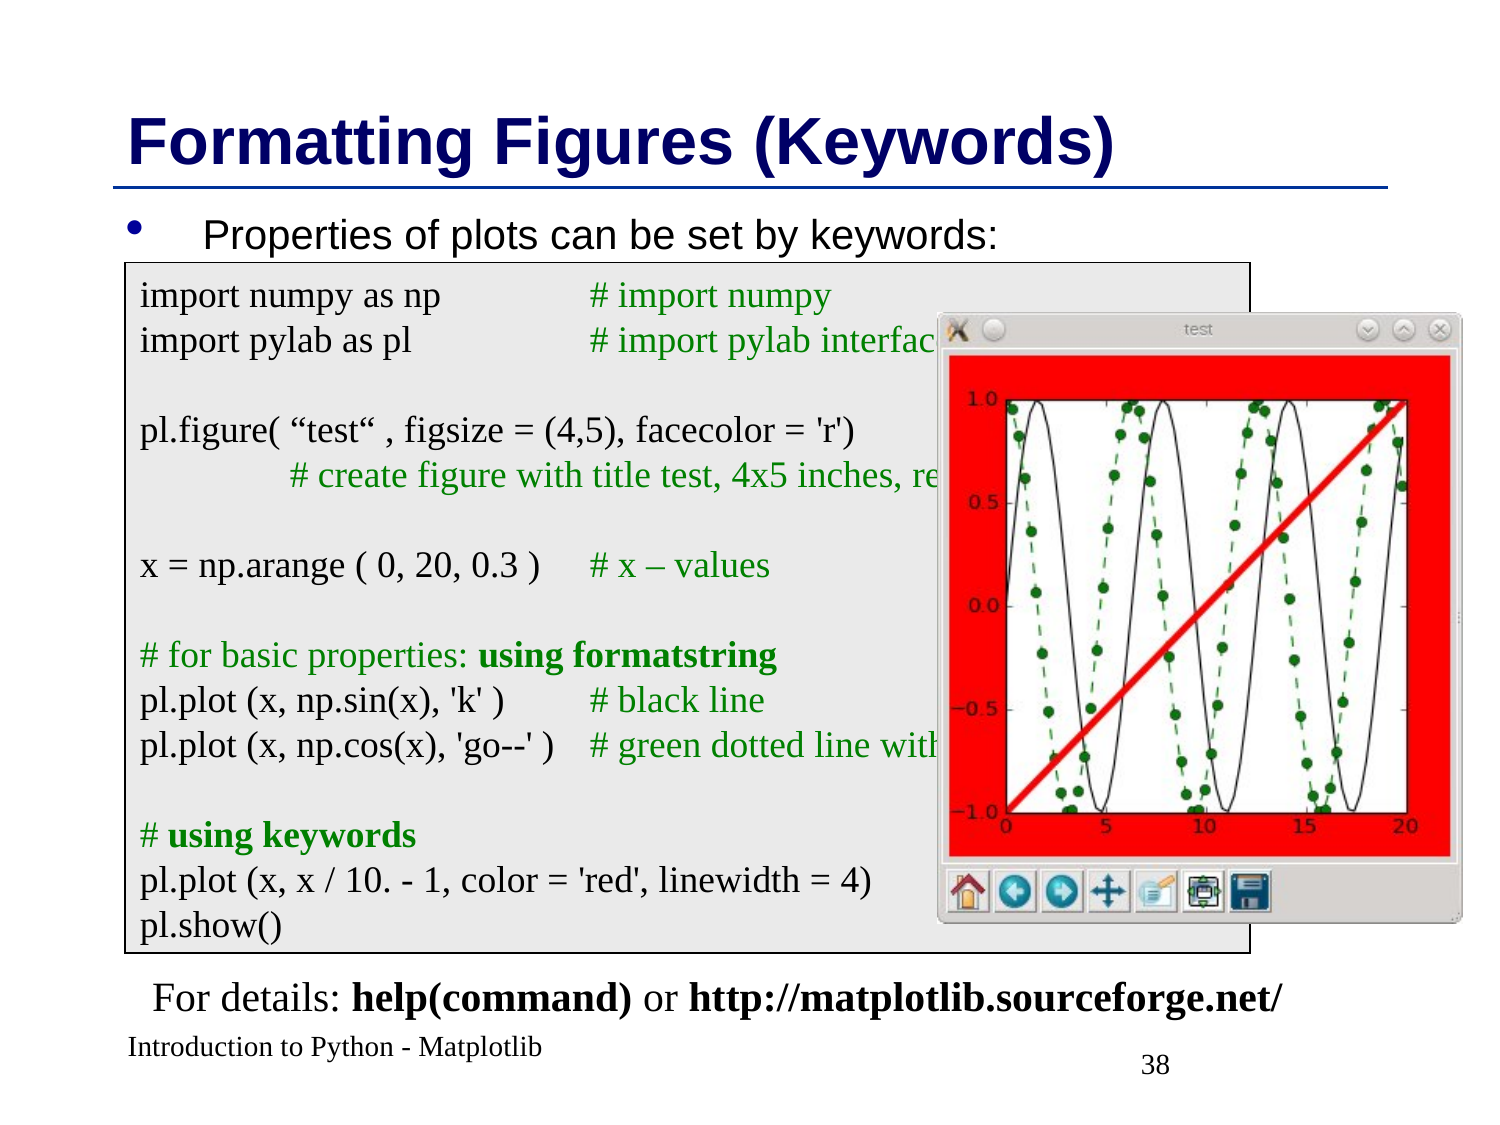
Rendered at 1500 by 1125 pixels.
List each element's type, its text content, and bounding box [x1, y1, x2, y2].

text_box Properties of plots can be set by keywords: [112, 199, 1438, 375]
picture [937, 312, 1463, 924]
text_box For details: help(command) or http://matplotlib.sourceforge.net/ [137, 962, 1463, 1028]
text_box <number> [1074, 1028, 1388, 1101]
text_box import numpy as np # import numpy import pylab as pl # import pylab interface pl.figure( “test“ , figsize = (4,5), facecolor = 'r') # create figure with title test, 4x5 inches, red backgound x = np.arange ( 0, 20, 0.3 ) # x – values # for basic properties: using formatstring pl.plot (x, np.sin(x), 'k' ) # black line pl.plot (x, np.cos(x), 'go--' ) # green dotted line with circles # using keywords pl.plot (x, x / 10. - 1, color = 'red', linewidth = 4) pl.show() [125, 375, 1251, 953]
text_box Introduction to Python - Matplotlib [112, 1025, 501, 1101]
title Formatting Figures (Keywords) [112, 89, 1388, 186]
